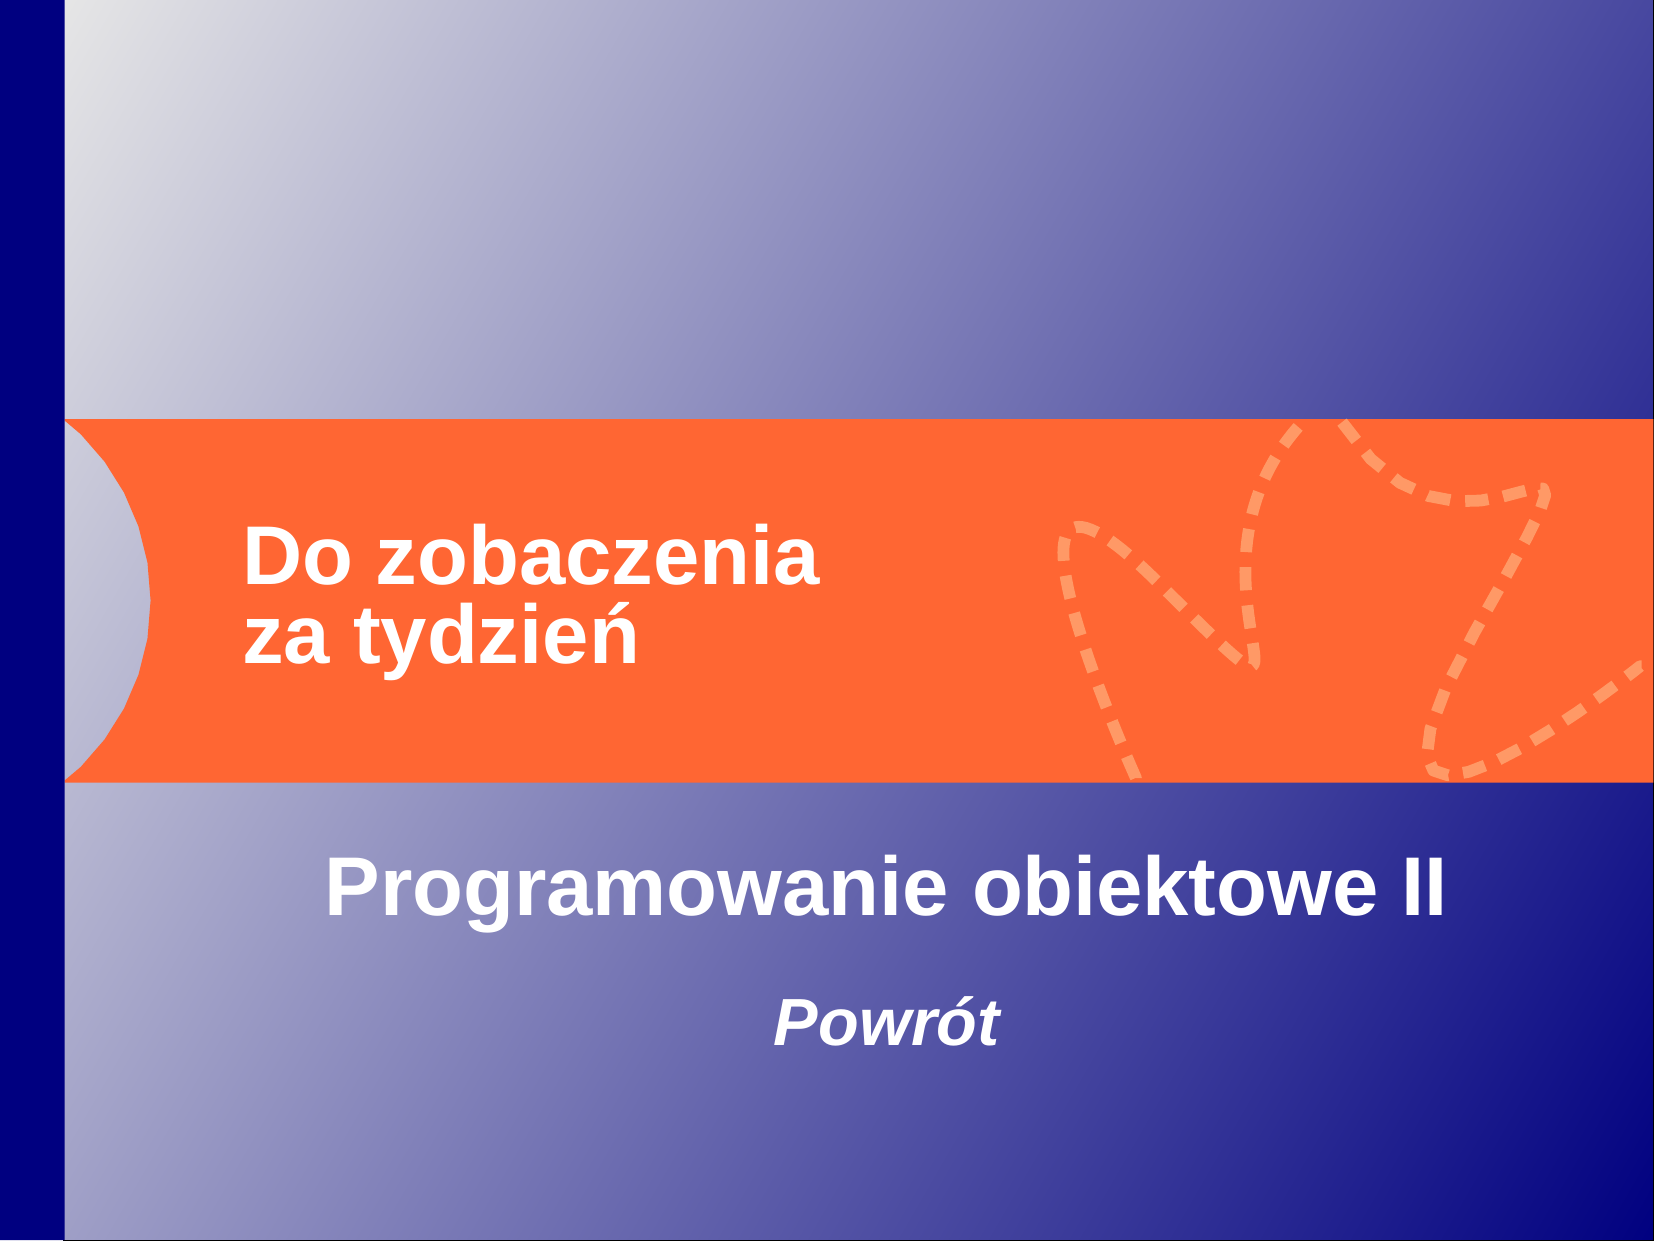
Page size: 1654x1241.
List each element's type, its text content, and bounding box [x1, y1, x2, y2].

title Do zobaczenia za tydzień [242, 497, 1450, 704]
title Programowanie obiektowe II Powrót [242, 844, 1532, 1066]
